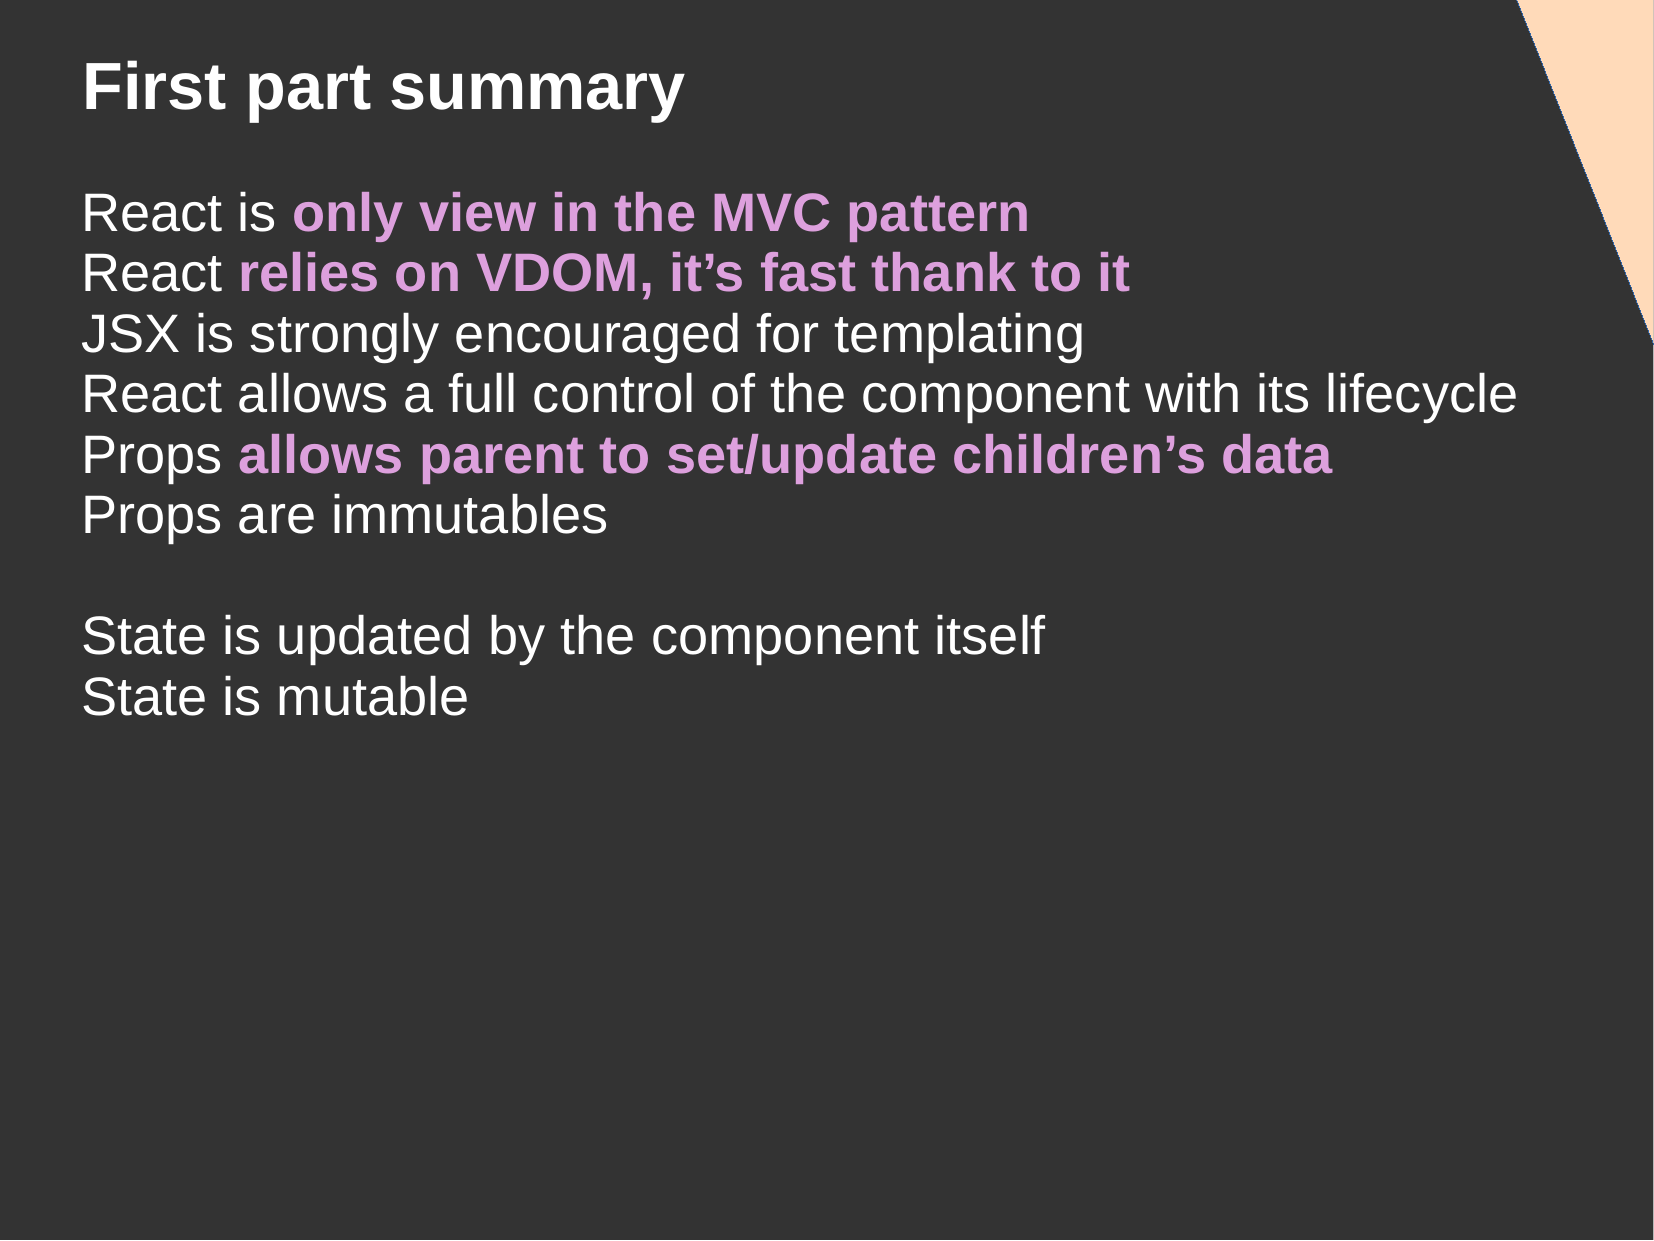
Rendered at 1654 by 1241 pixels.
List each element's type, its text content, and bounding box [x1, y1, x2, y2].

text_box [1516, 0, 1654, 345]
title First part summary [82, 49, 1111, 125]
title React is only view in the MVC pattern React relies on VDOM, it’s fast thank to it JSX is strongly encouraged for templating React allows a full control of the component with its lifecycle Props allows parent to set/update children’s data Props are immutables State is updated by the component itself State is mutable [81, 182, 1654, 946]
